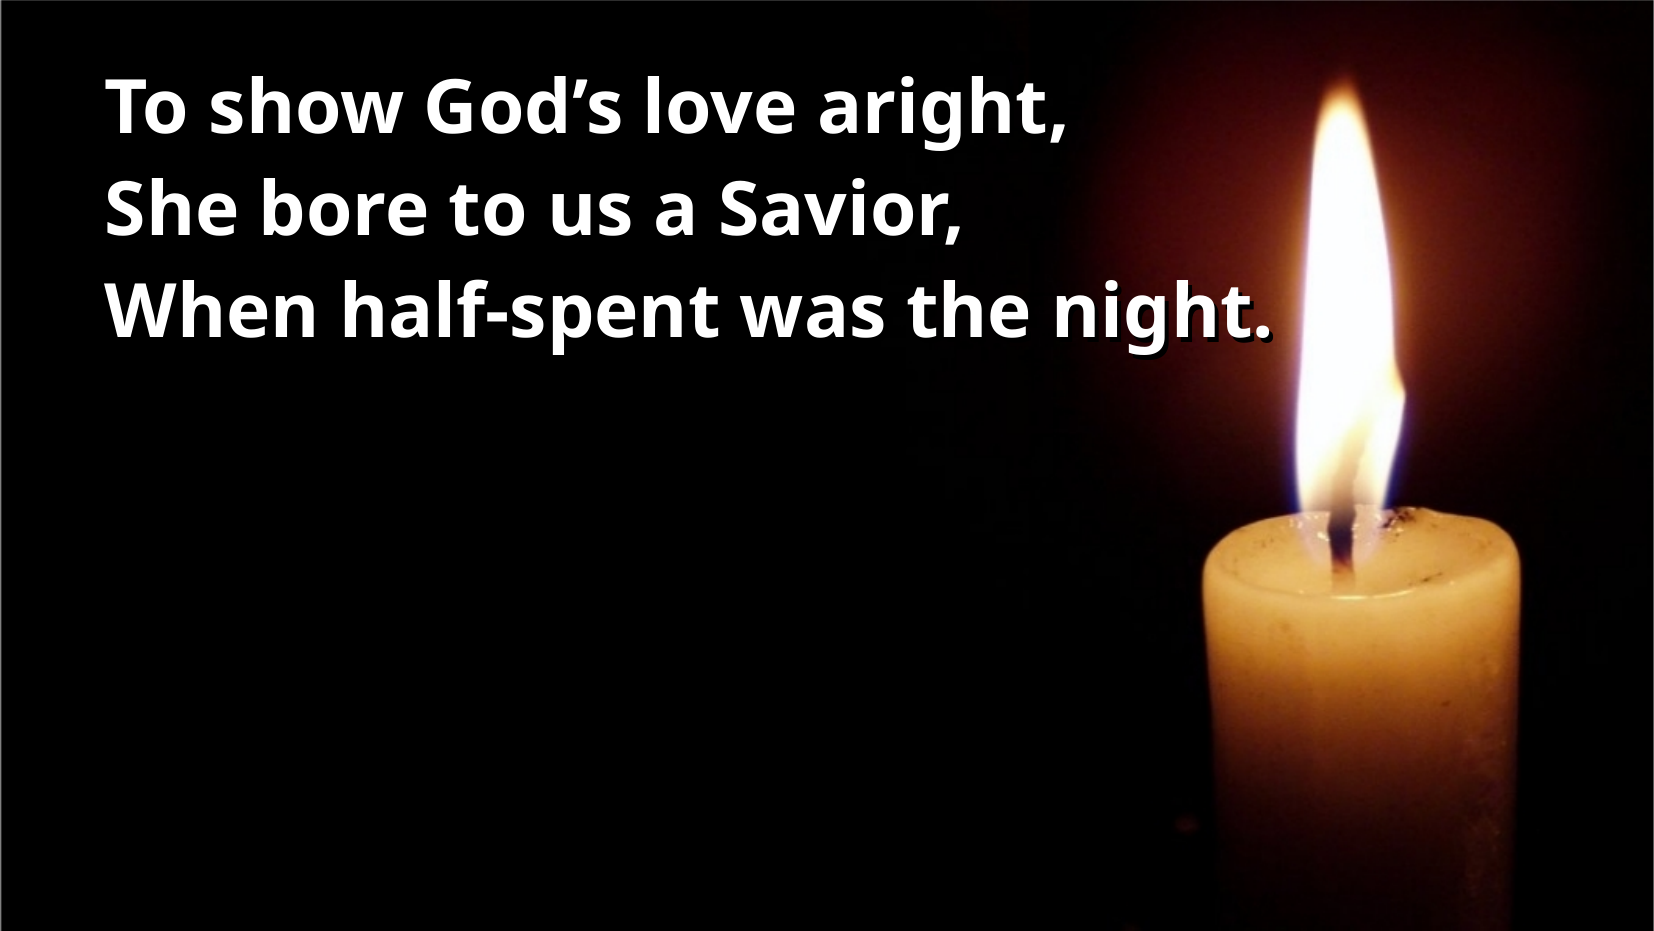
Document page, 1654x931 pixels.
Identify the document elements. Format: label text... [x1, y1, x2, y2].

picture [0, 0, 1654, 931]
text_box To show God’s love aright, She bore to us a Savior, When half-spent was the night. [90, 45, 1546, 361]
